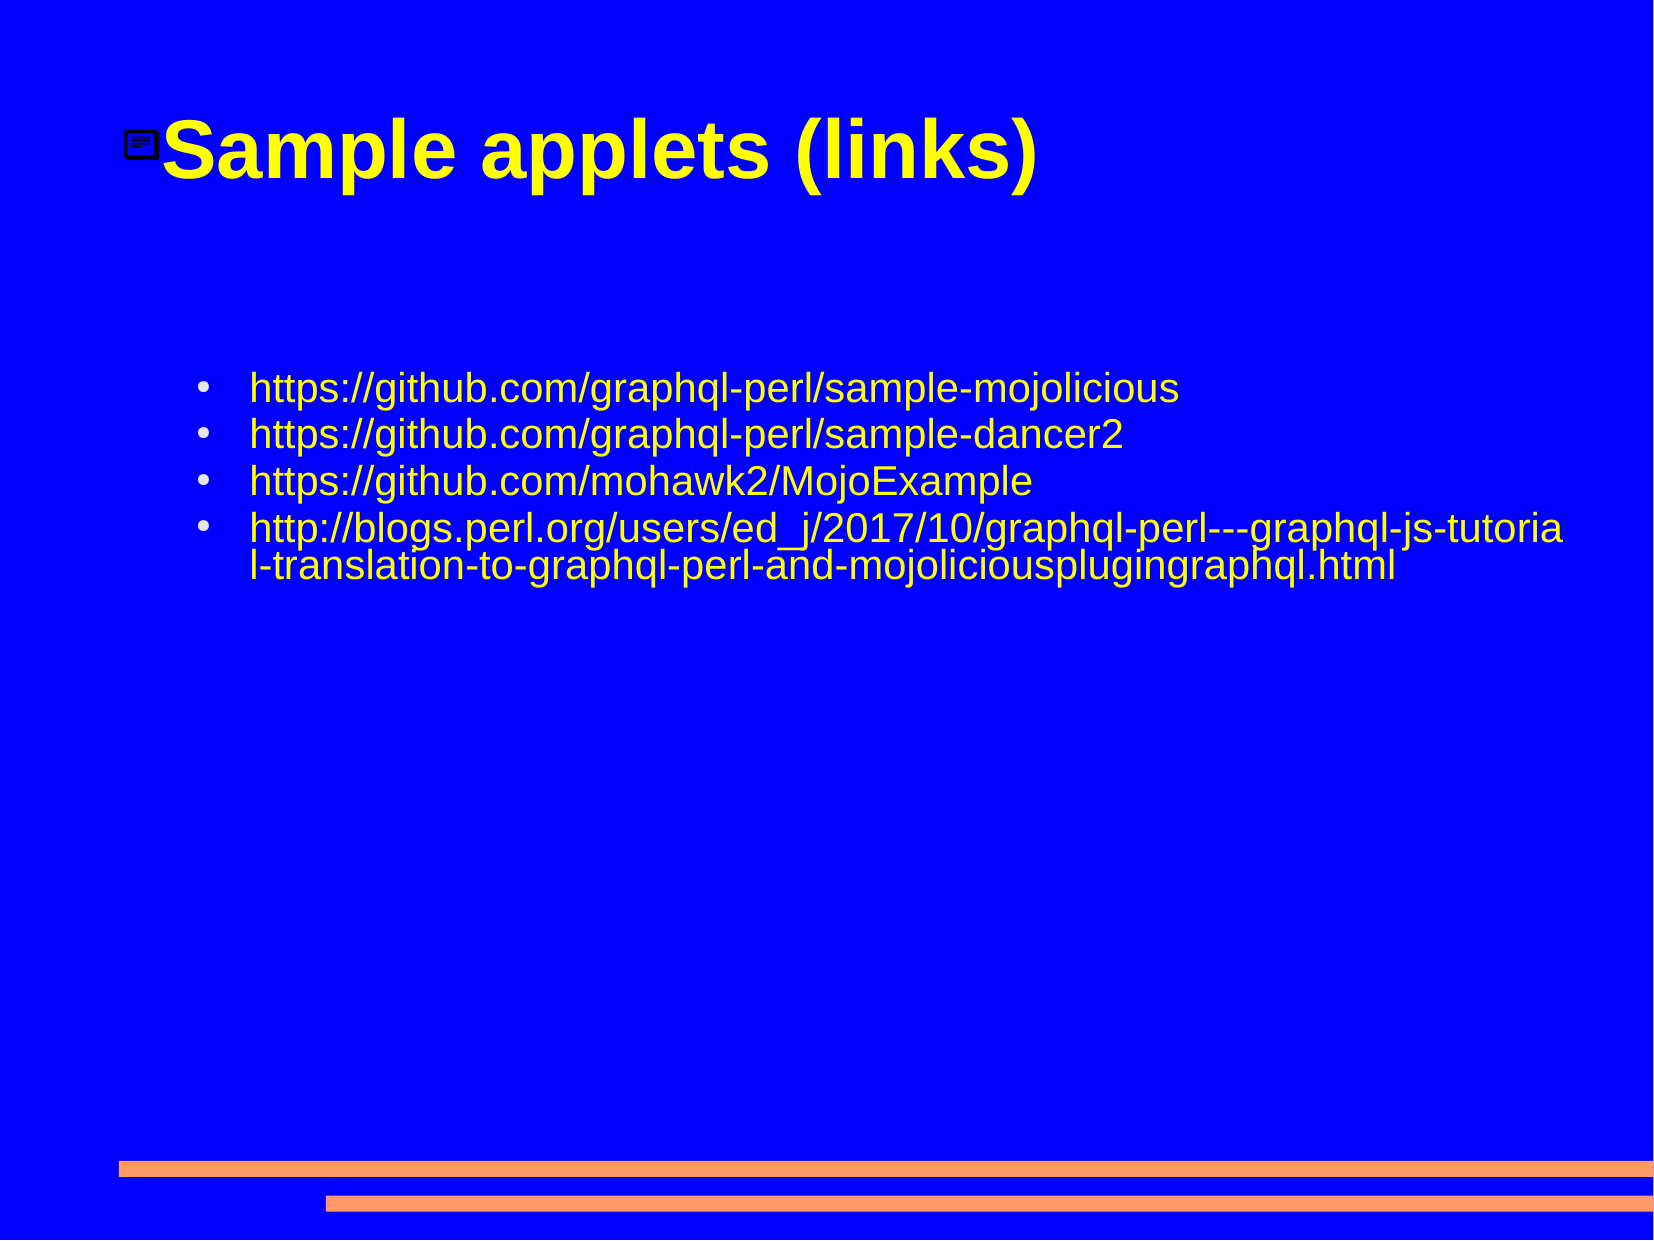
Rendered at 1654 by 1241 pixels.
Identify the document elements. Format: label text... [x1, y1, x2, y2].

list https://github.com/graphql-perl/sample-mojolicious https://github.com/graphql-perl/sample-dancer2 https://github.com/mohawk2/MojoExample http://blogs.perl.org/users/ed_j/2017/10/graphql-perl---graphql-js-tutorial-translation-to-graphql-perl-and-mojoliciousplugingraphql.html [178, 364, 1570, 1147]
title Sample applets (links) [121, 46, 1534, 254]
